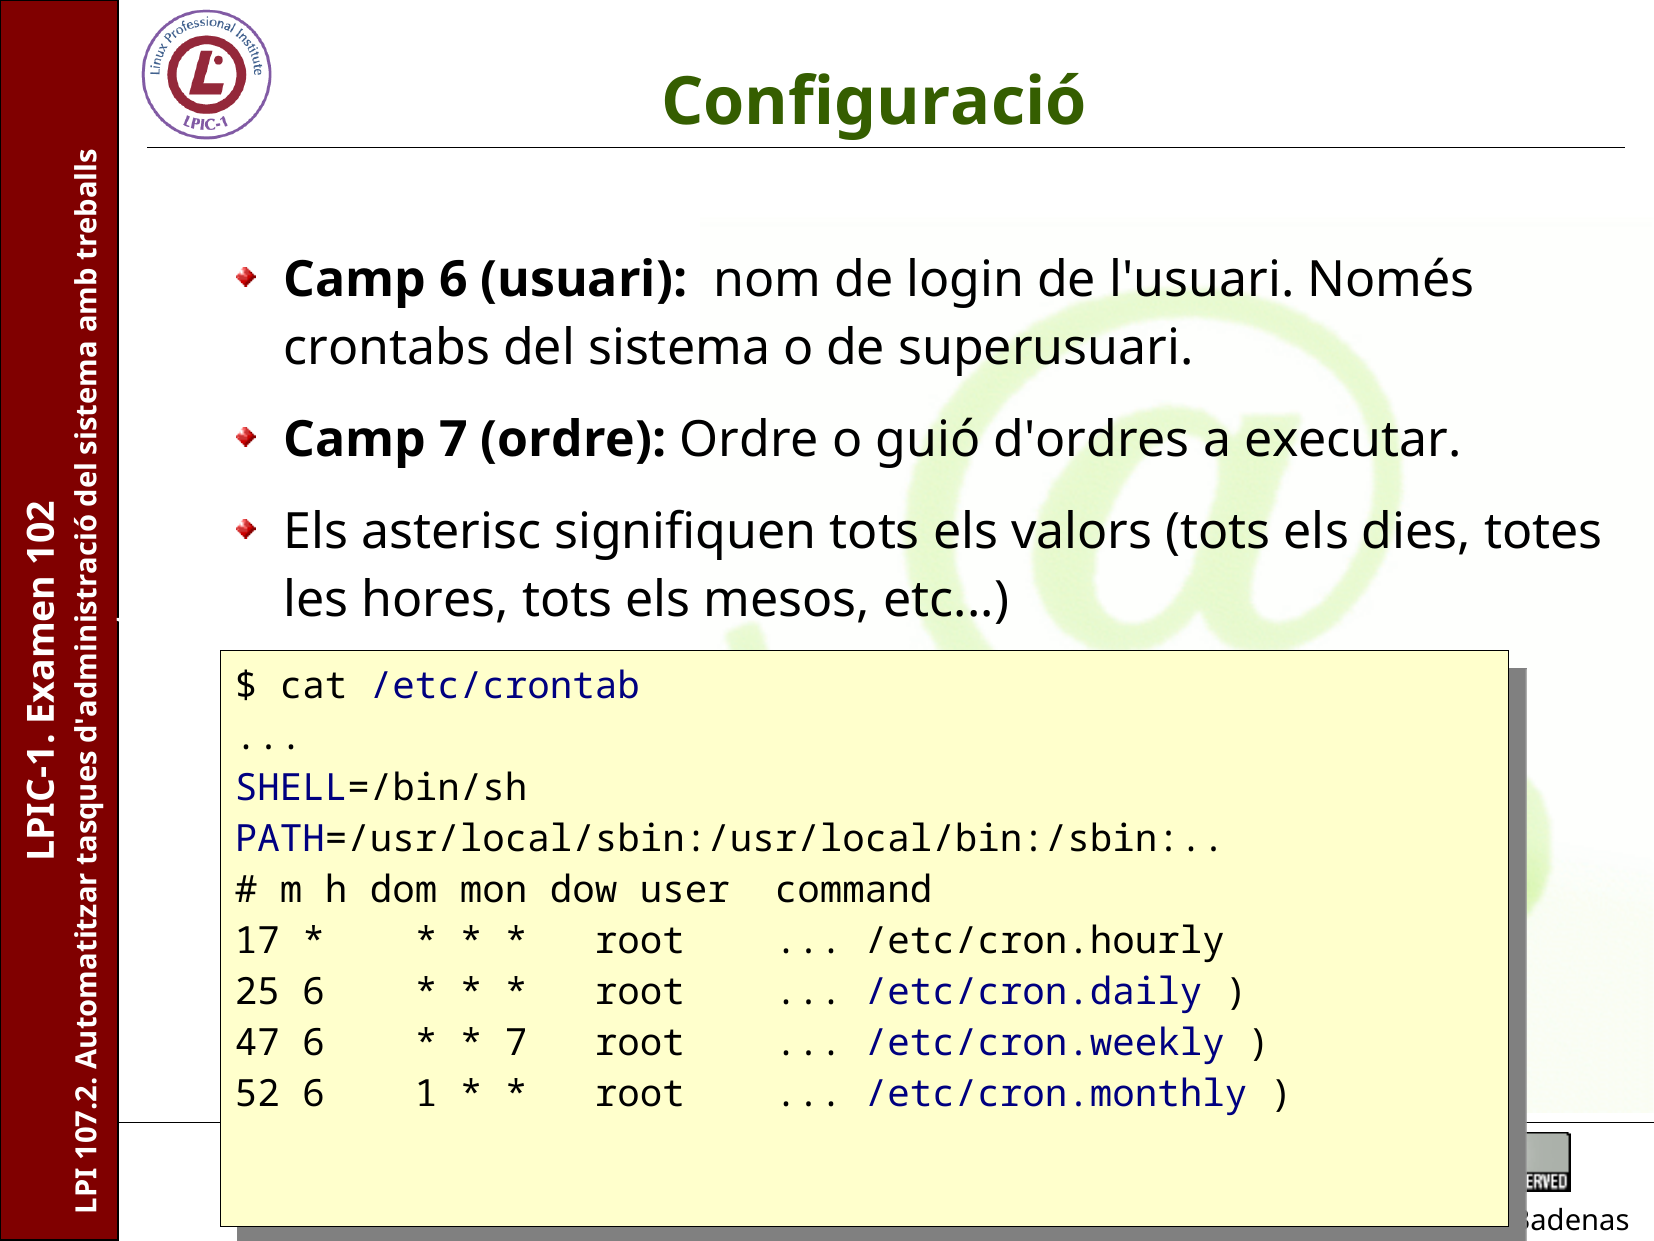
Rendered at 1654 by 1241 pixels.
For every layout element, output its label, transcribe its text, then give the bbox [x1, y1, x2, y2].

picture [1527, 1132, 1571, 1192]
title Configuració [129, 55, 1619, 142]
picture [135, 5, 277, 55]
list Camp 6 (usuari): nom de login de l'usuari. Només crontabs del sistema o de superusuari. Camp 7 (ordre): Ordre o guió d'ordres a executar. Els asterisc signifiquen tots els valors (tots els dies, totes les hores, tots els mesos, etc...) [141, 242, 1630, 1078]
text_box $ cat /etc/crontab ... SHELL=/bin/sh PATH=/usr/local/sbin:/usr/local/bin:/sbin:.. # m h dom mon dow user command 17 * * * * root ... /etc/cron.hourly 25 6 * * * root ... /etc/cron.daily ) 47 6 * * 7 root ... /etc/cron.weekly ) 52 6 1 * * root ... /etc/cron.monthly ) [220, 650, 1509, 1079]
picture [700, 217, 1654, 1113]
